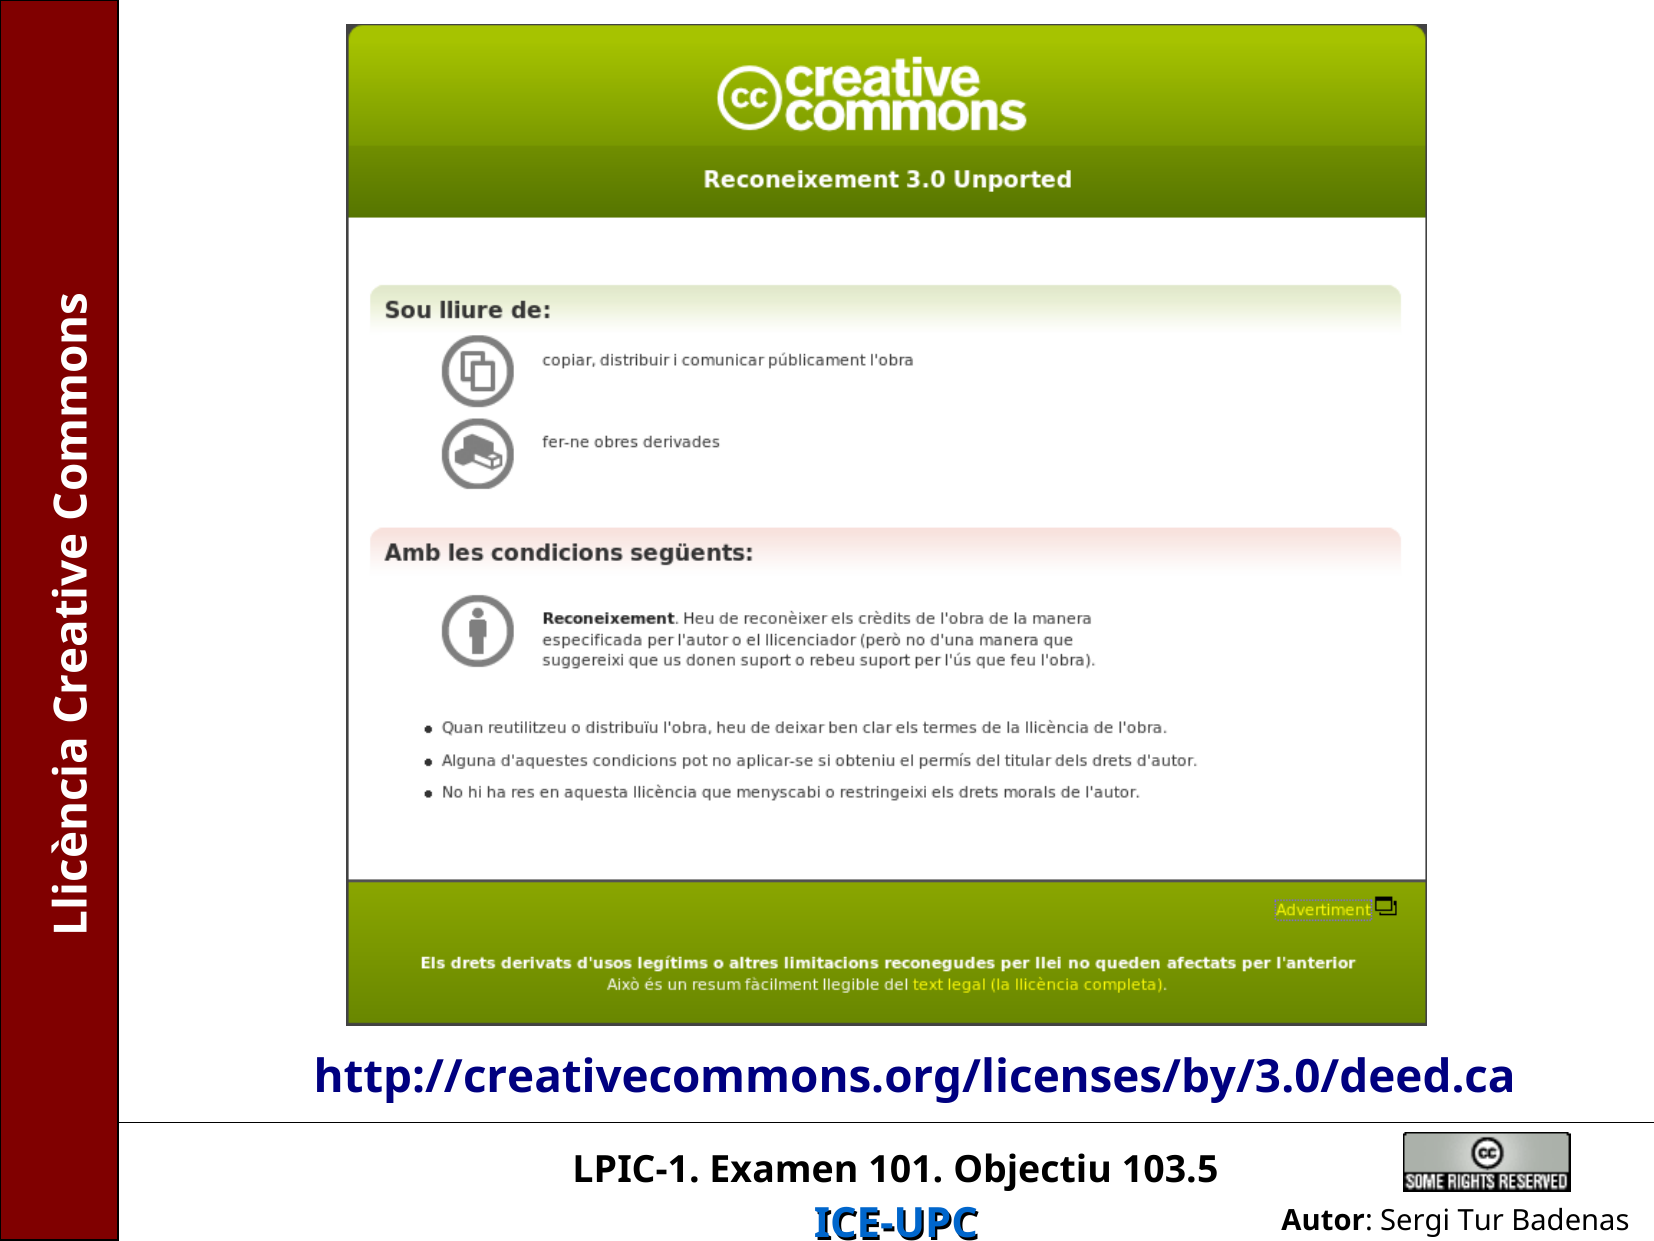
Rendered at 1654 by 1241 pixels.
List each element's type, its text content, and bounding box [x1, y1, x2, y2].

picture [346, 24, 1427, 1026]
picture [1403, 1132, 1571, 1192]
text_box http://creativecommons.org/licenses/by/3.0/deed.ca [298, 1036, 1583, 1111]
